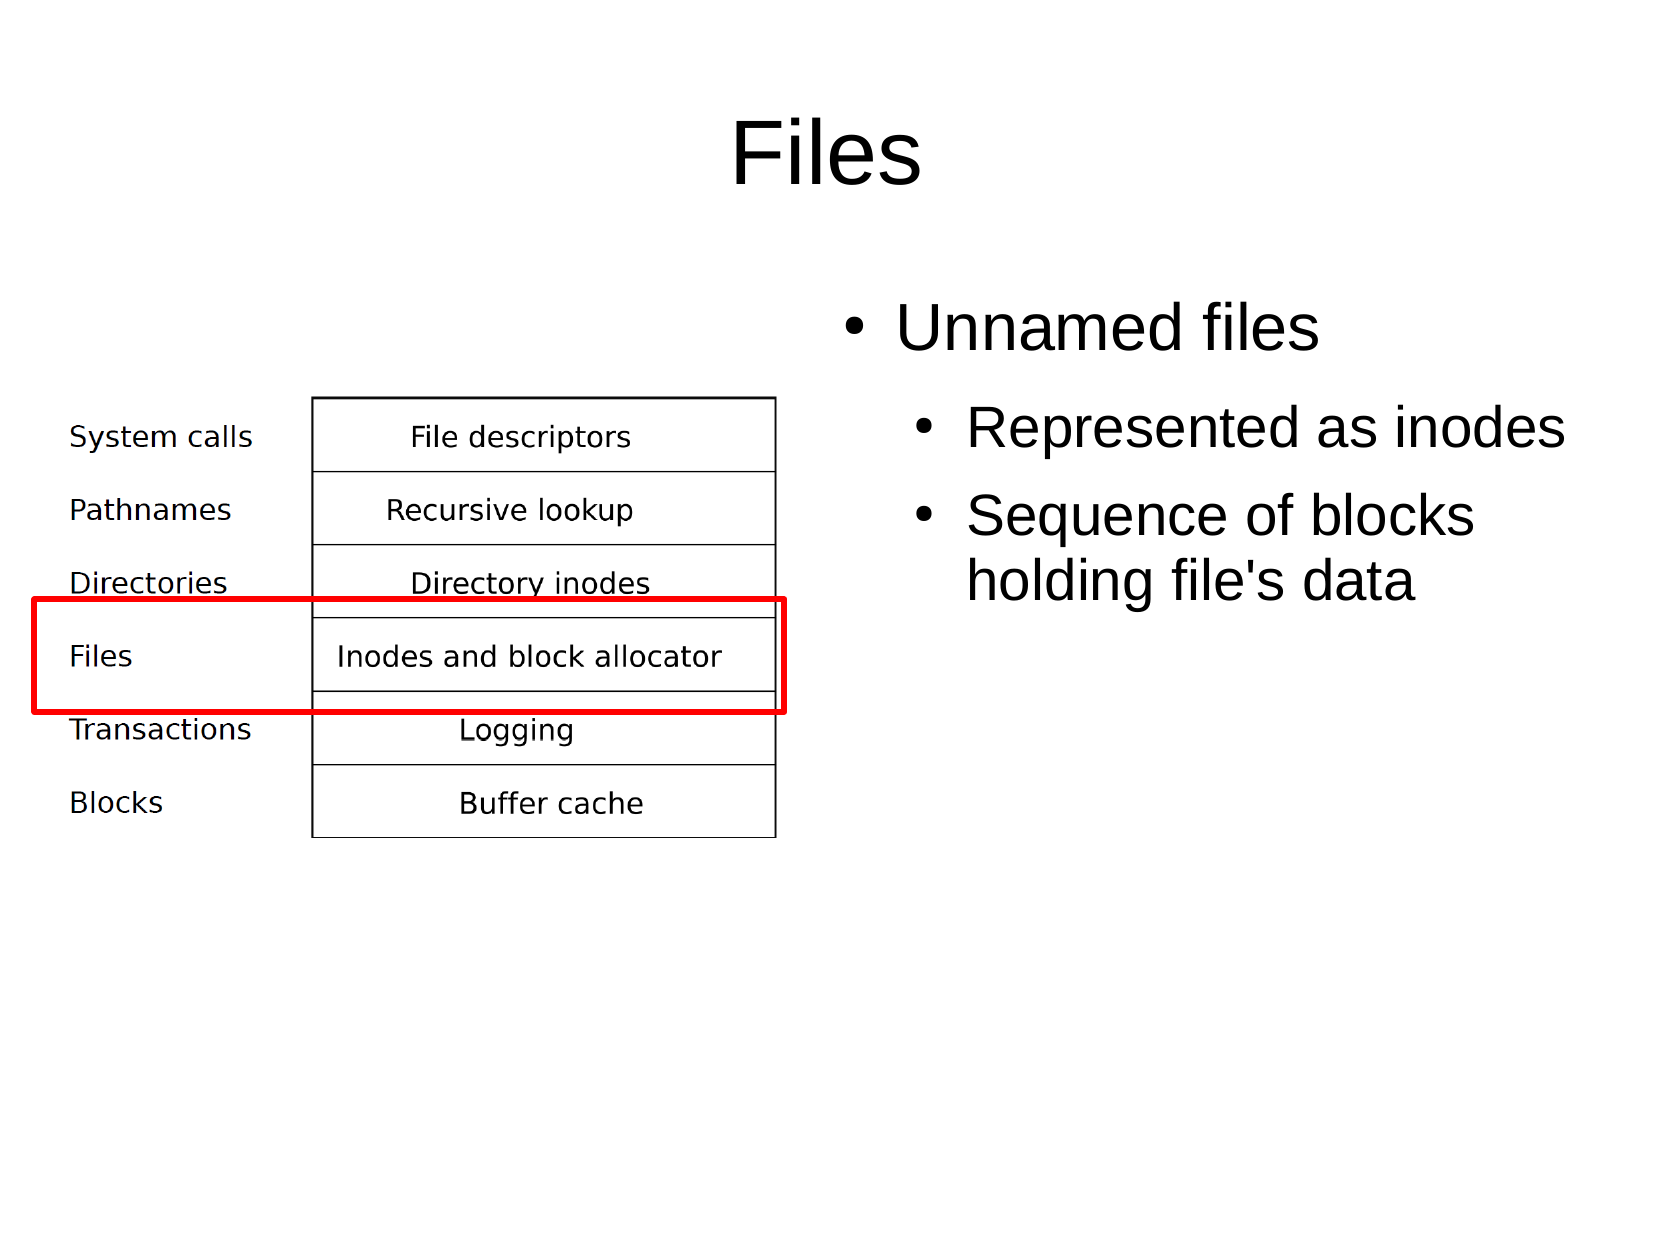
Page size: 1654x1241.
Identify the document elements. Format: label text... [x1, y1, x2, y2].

picture [58, 602, 781, 709]
list Unnamed files Represented as inodes Sequence of blocks holding file's data [825, 290, 1571, 1010]
picture [58, 375, 788, 845]
title Files [82, 49, 1571, 257]
